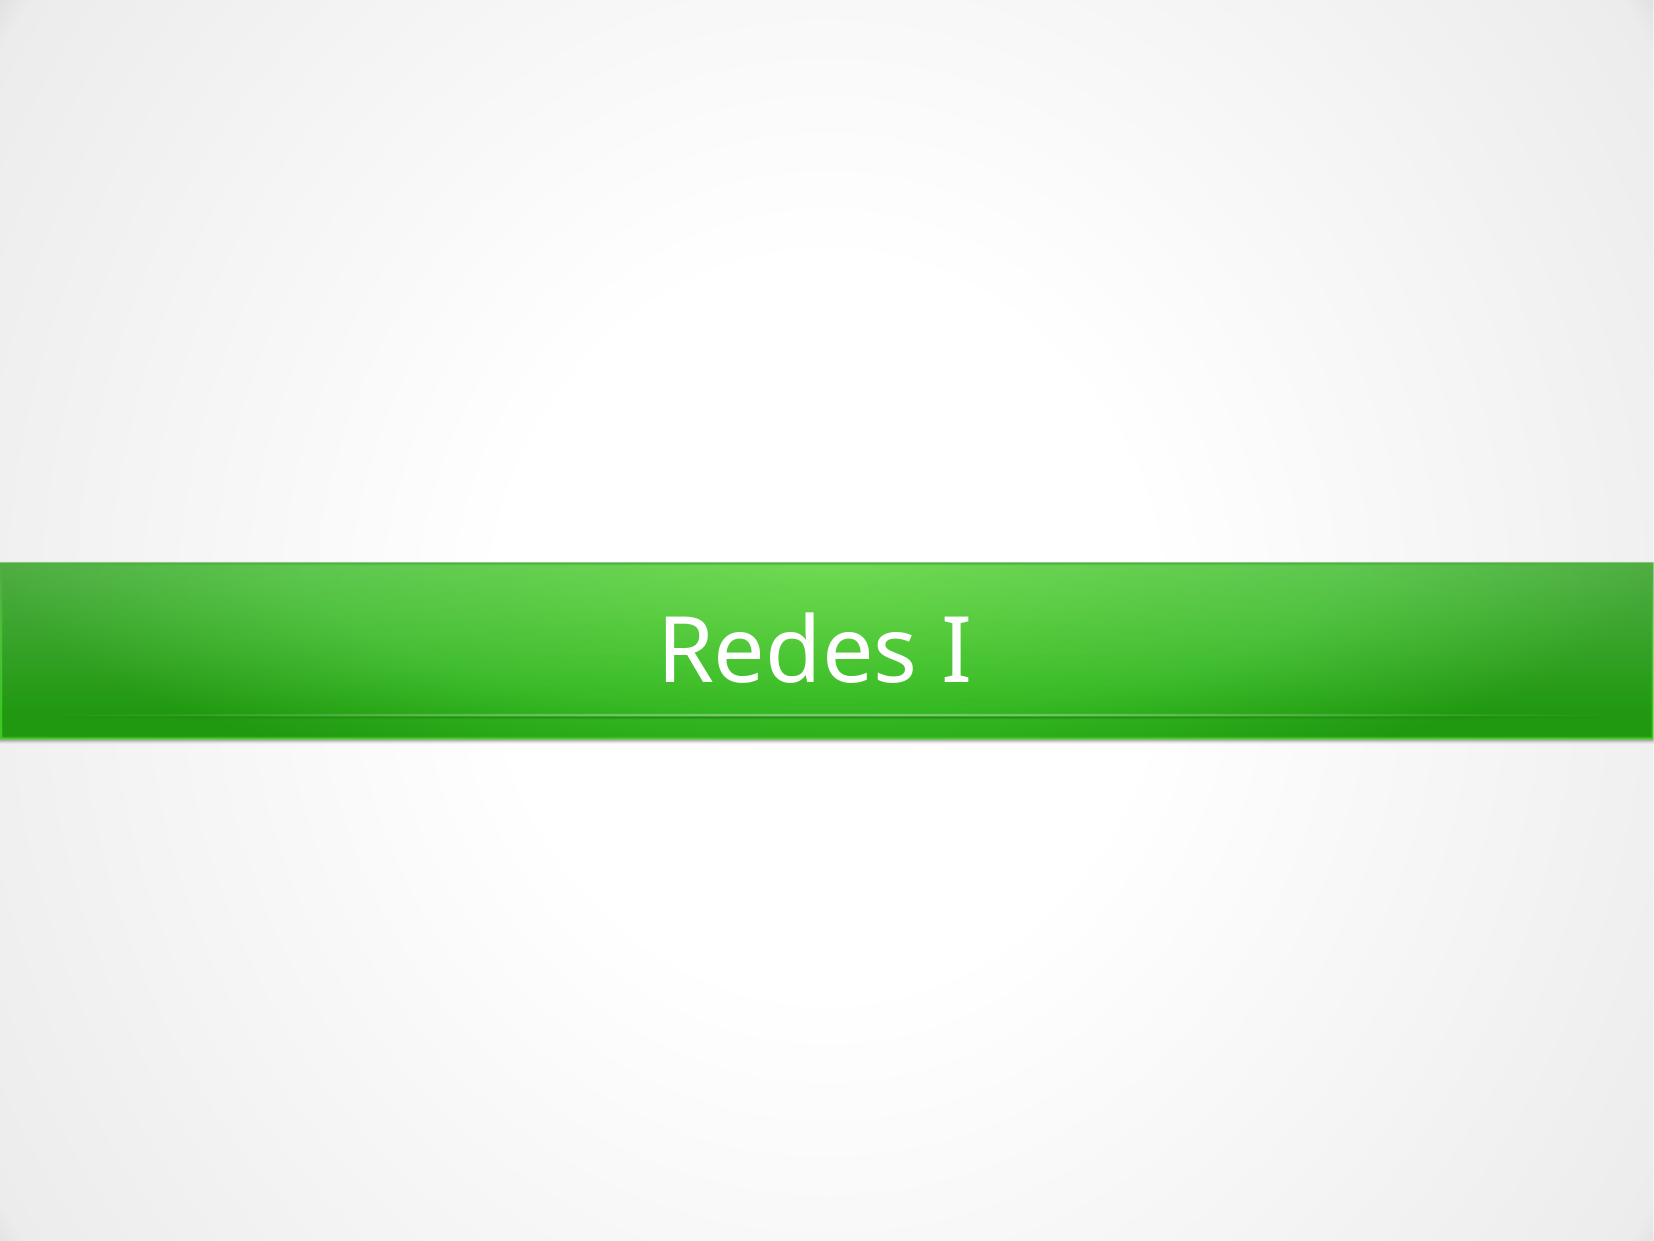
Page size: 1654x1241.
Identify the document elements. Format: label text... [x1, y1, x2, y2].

title Redes I [82, 578, 1571, 715]
picture [0, 0, 1654, 1241]
